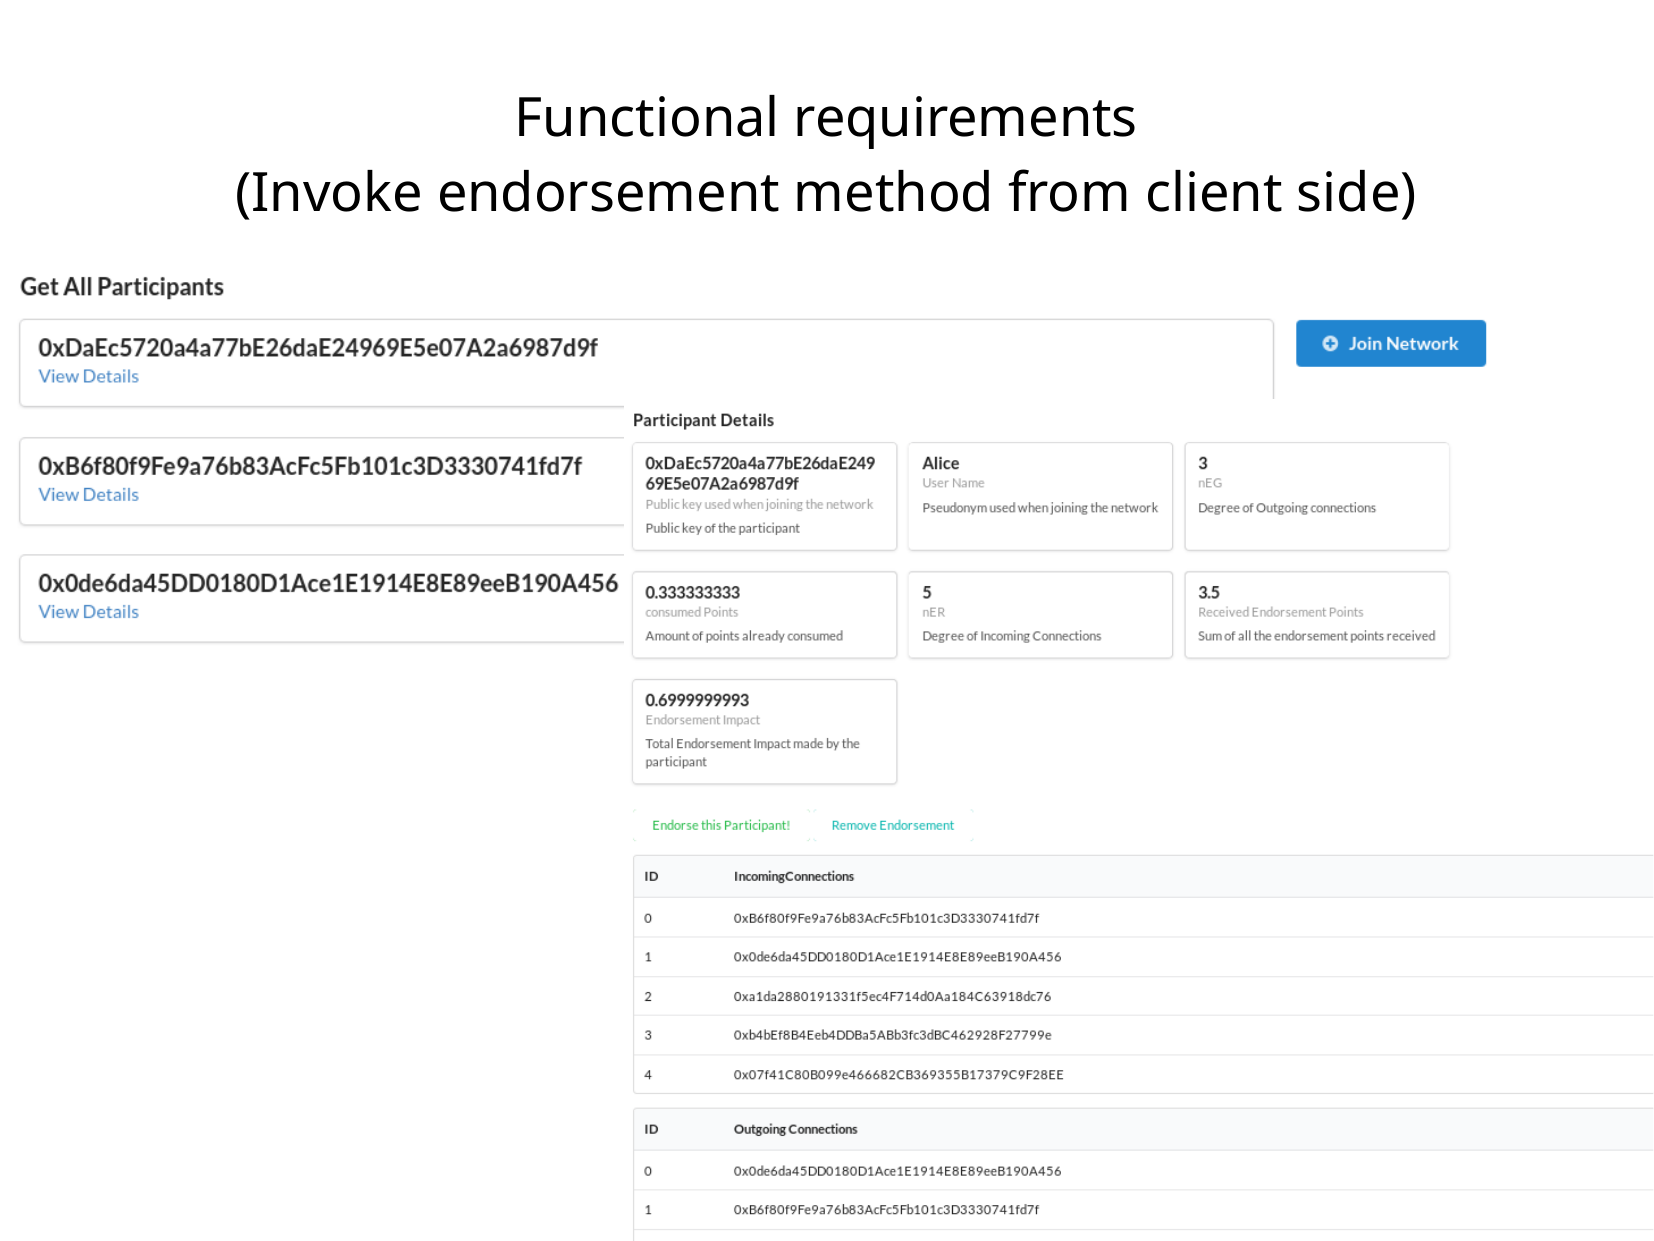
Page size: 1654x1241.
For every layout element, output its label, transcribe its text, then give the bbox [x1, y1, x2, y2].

title Functional requirements (Invoke endorsement method from client side) [82, 49, 1571, 257]
picture [14, 272, 1654, 1241]
